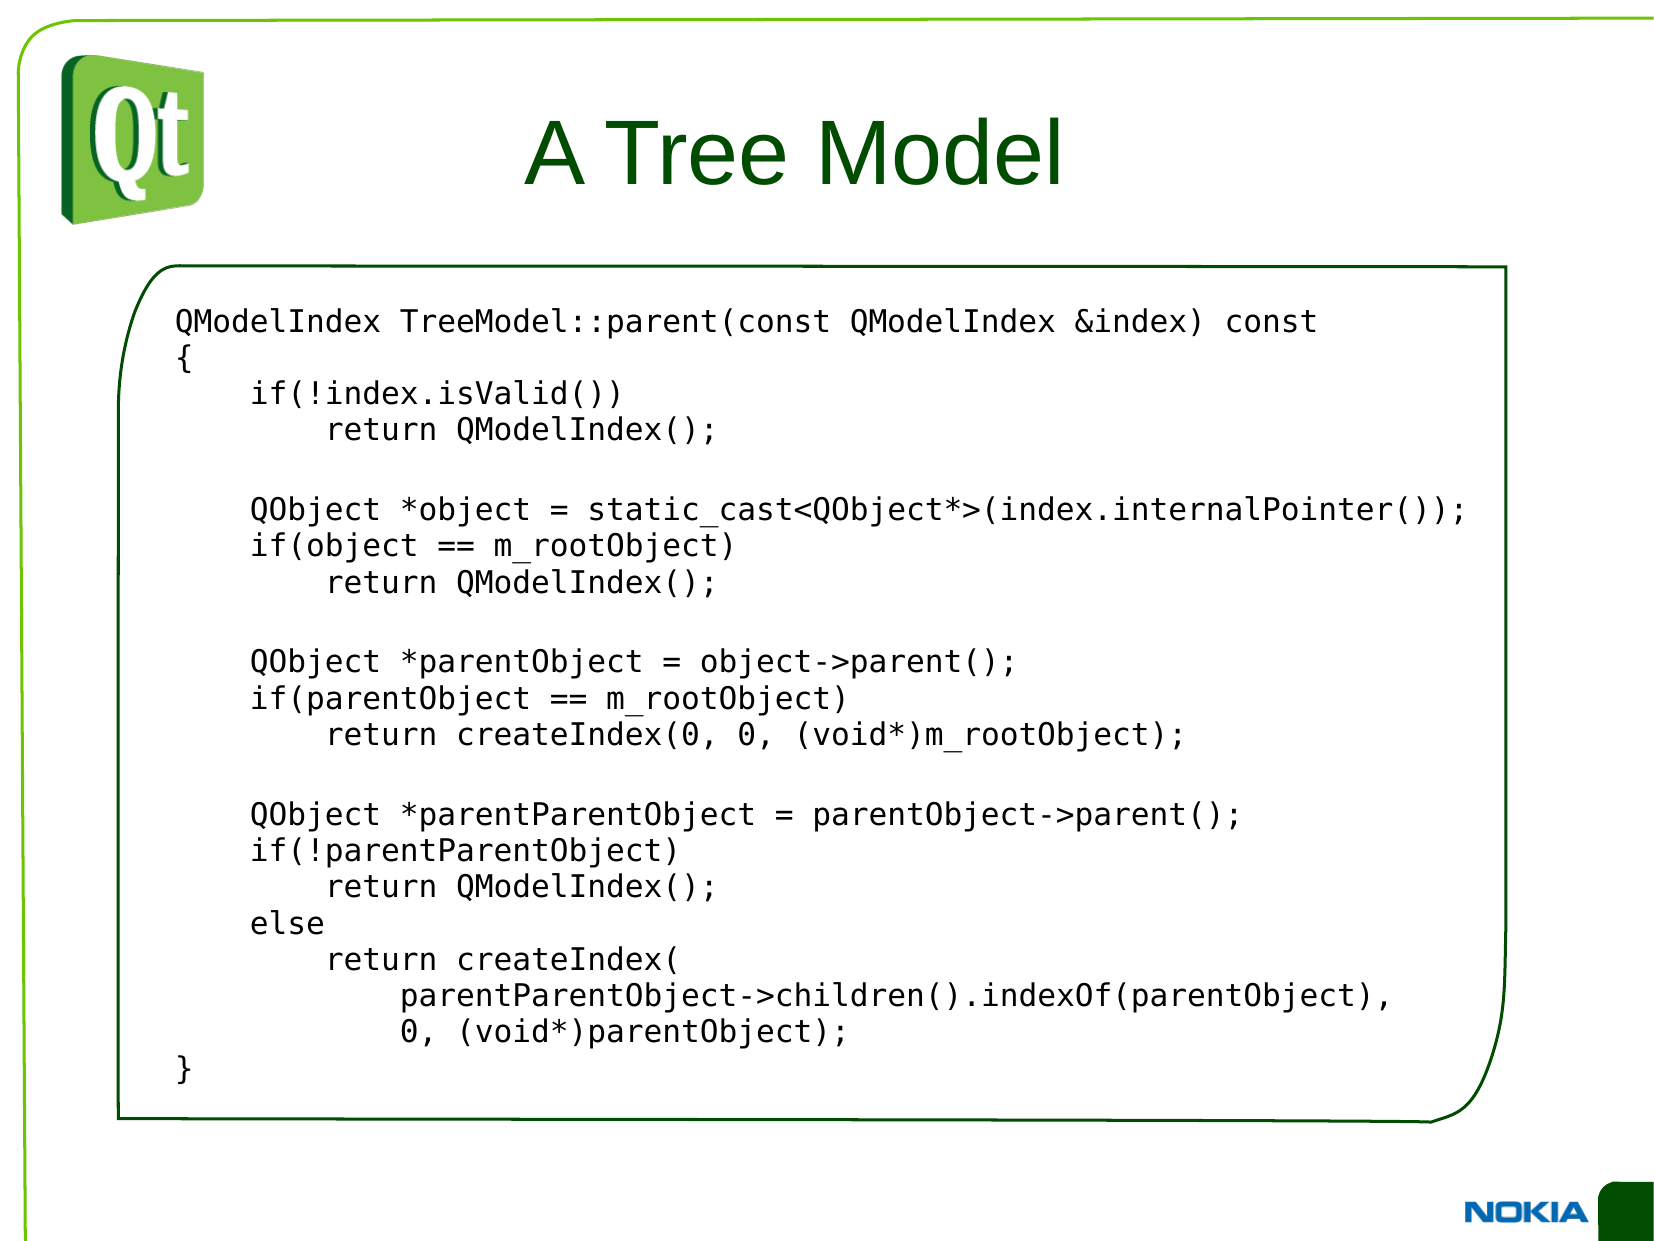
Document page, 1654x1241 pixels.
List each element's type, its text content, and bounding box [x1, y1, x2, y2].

text_box QModelIndex TreeModel::parent(const QModelIndex &index) const { if(!index.isValid()) return QModelIndex(); QObject *object = static_cast<QObject*>(index.internalPointer()); if(object == m_rootObject) return QModelIndex(); QObject *parentObject = object->parent(); if(parentObject == m_rootObject) return createIndex(0, 0, (void*)m_rootObject); QObject *parentParentObject = parentObject->parent(); if(!parentParentObject) return QModelIndex(); else return createIndex( parentParentObject->children().indexOf(parentObject), 0, (void*)parentObject); } [160, 295, 1504, 1120]
picture [1465, 1201, 1589, 1223]
text_box QModelIndex TreeModel::parent(const QModelIndex &index) const { if(!index.isValid()) return QModelIndex(); QObject *object = static_cast<QObject*>(index.internalPointer()); if(object == m_rootObject) return QModelIndex(); QObject *parentObject = object->parent(); if(parentObject == m_rootObject) return createIndex(0, 0, (void*)m_rootObject); QObject *parentParentObject = parentObject->parent(); if(!parentParentObject) return QModelIndex(); else return createIndex( parentParentObject->children().indexOf(parentObject), 0, (void*)parentObject); } [160, 295, 1536, 1152]
title A Tree Model [257, 56, 1333, 250]
picture [61, 55, 204, 225]
